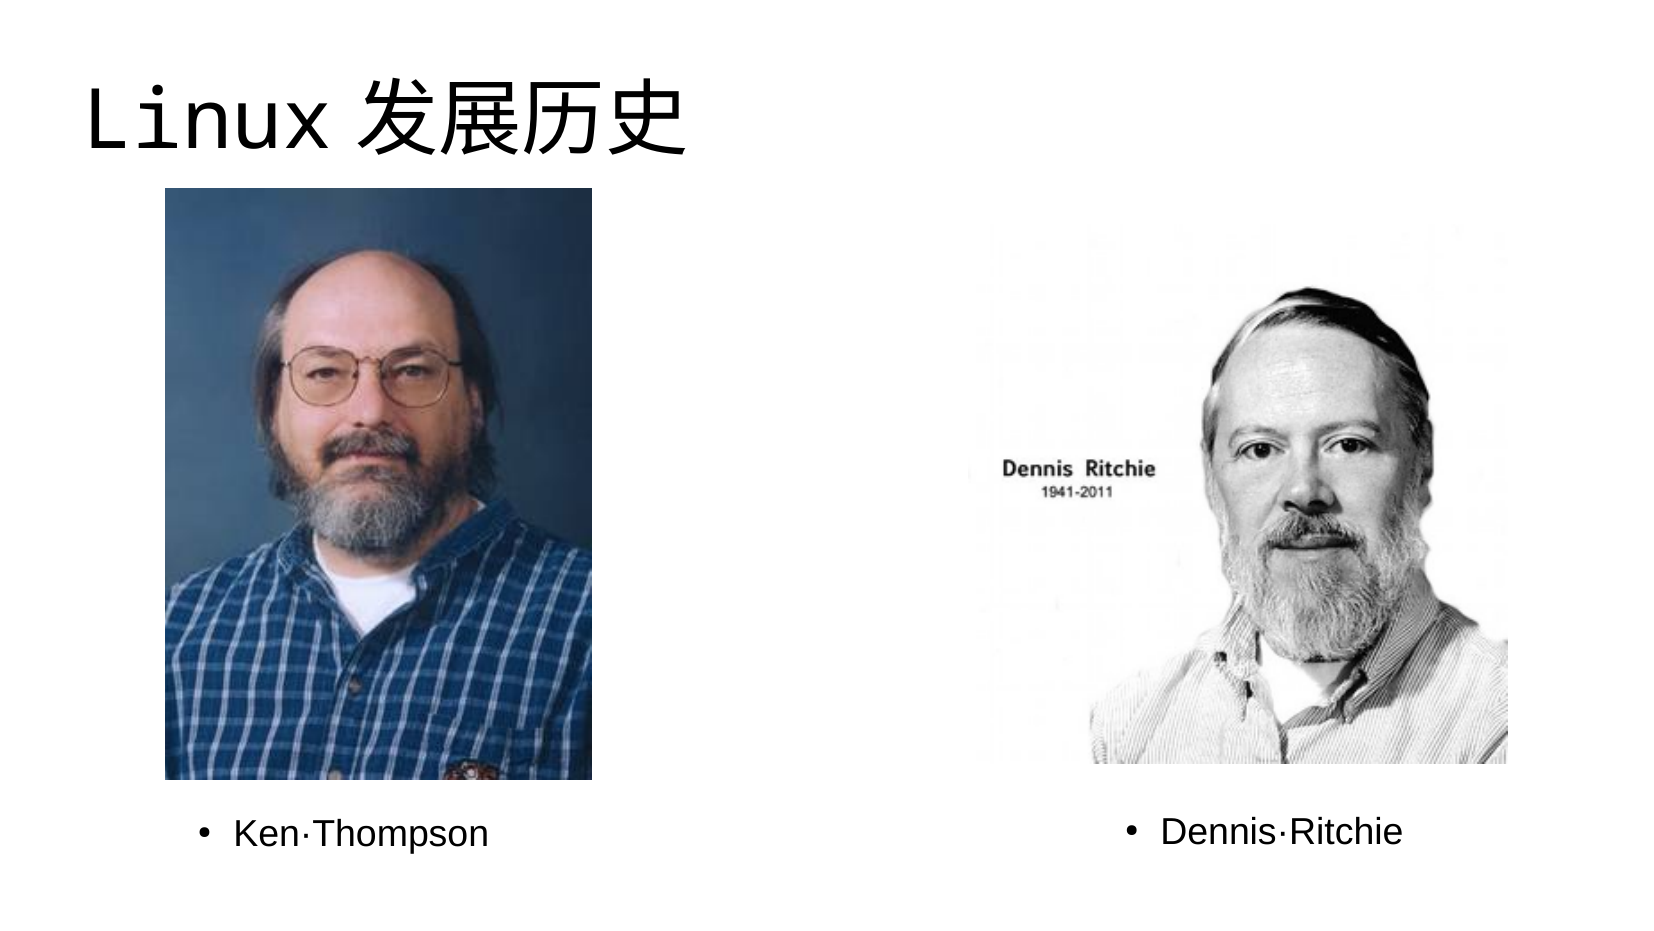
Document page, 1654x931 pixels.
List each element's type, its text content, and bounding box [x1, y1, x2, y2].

text_box Ken·Thompson [183, 805, 550, 863]
title Linux发展历史 [82, 37, 1571, 189]
text_box Dennis·Ritchie [1110, 803, 1453, 860]
picture [968, 224, 1508, 764]
picture [165, 188, 592, 780]
